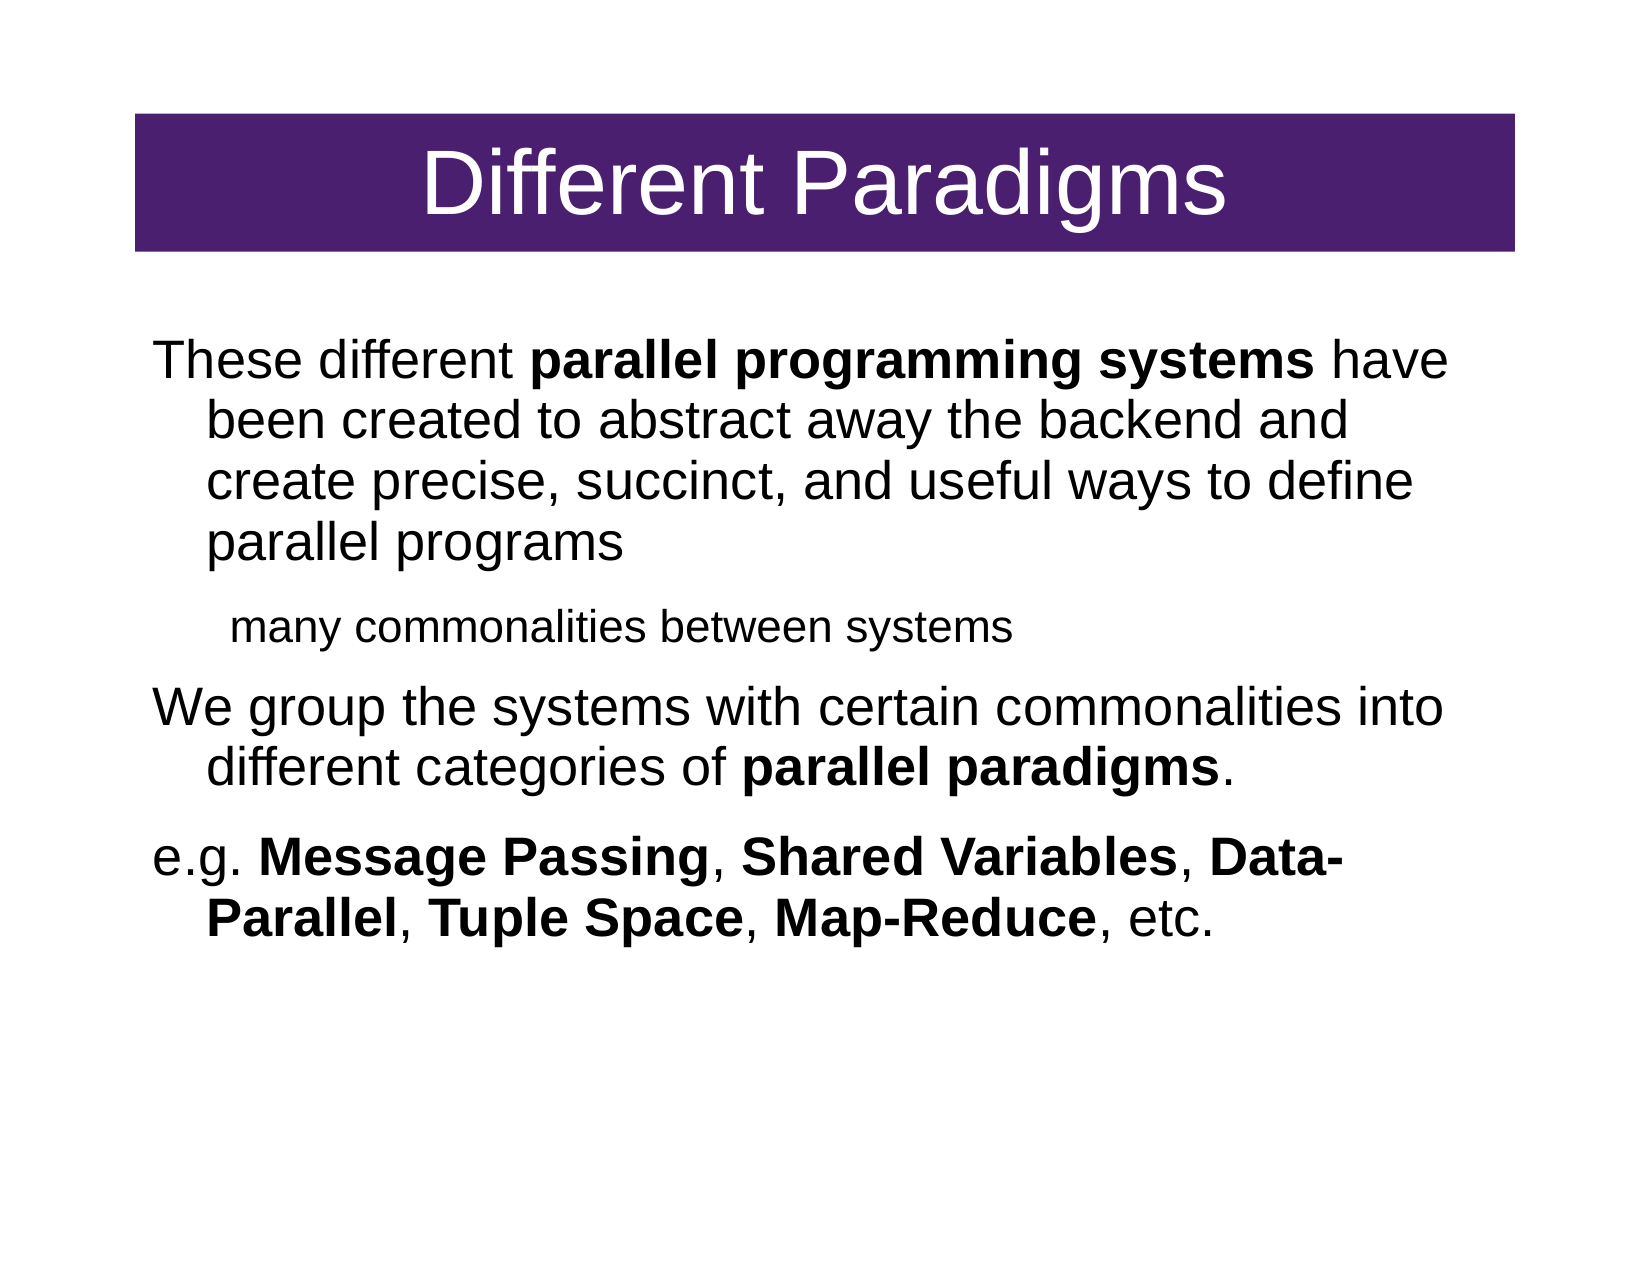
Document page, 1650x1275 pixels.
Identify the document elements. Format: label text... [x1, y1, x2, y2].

title Different Paradigms [135, 113, 1515, 252]
list These different parallel programming systems have been created to abstract away the backend and create precise, succinct, and useful ways to define parallel programs many commonalities between systems We group the systems with certain commonalities into different categories of parallel paradigms. e.g. Message Passing, Shared Variables, Data-Parallel, Tuple Space, Map-Reduce, etc. [135, 329, 1515, 1079]
